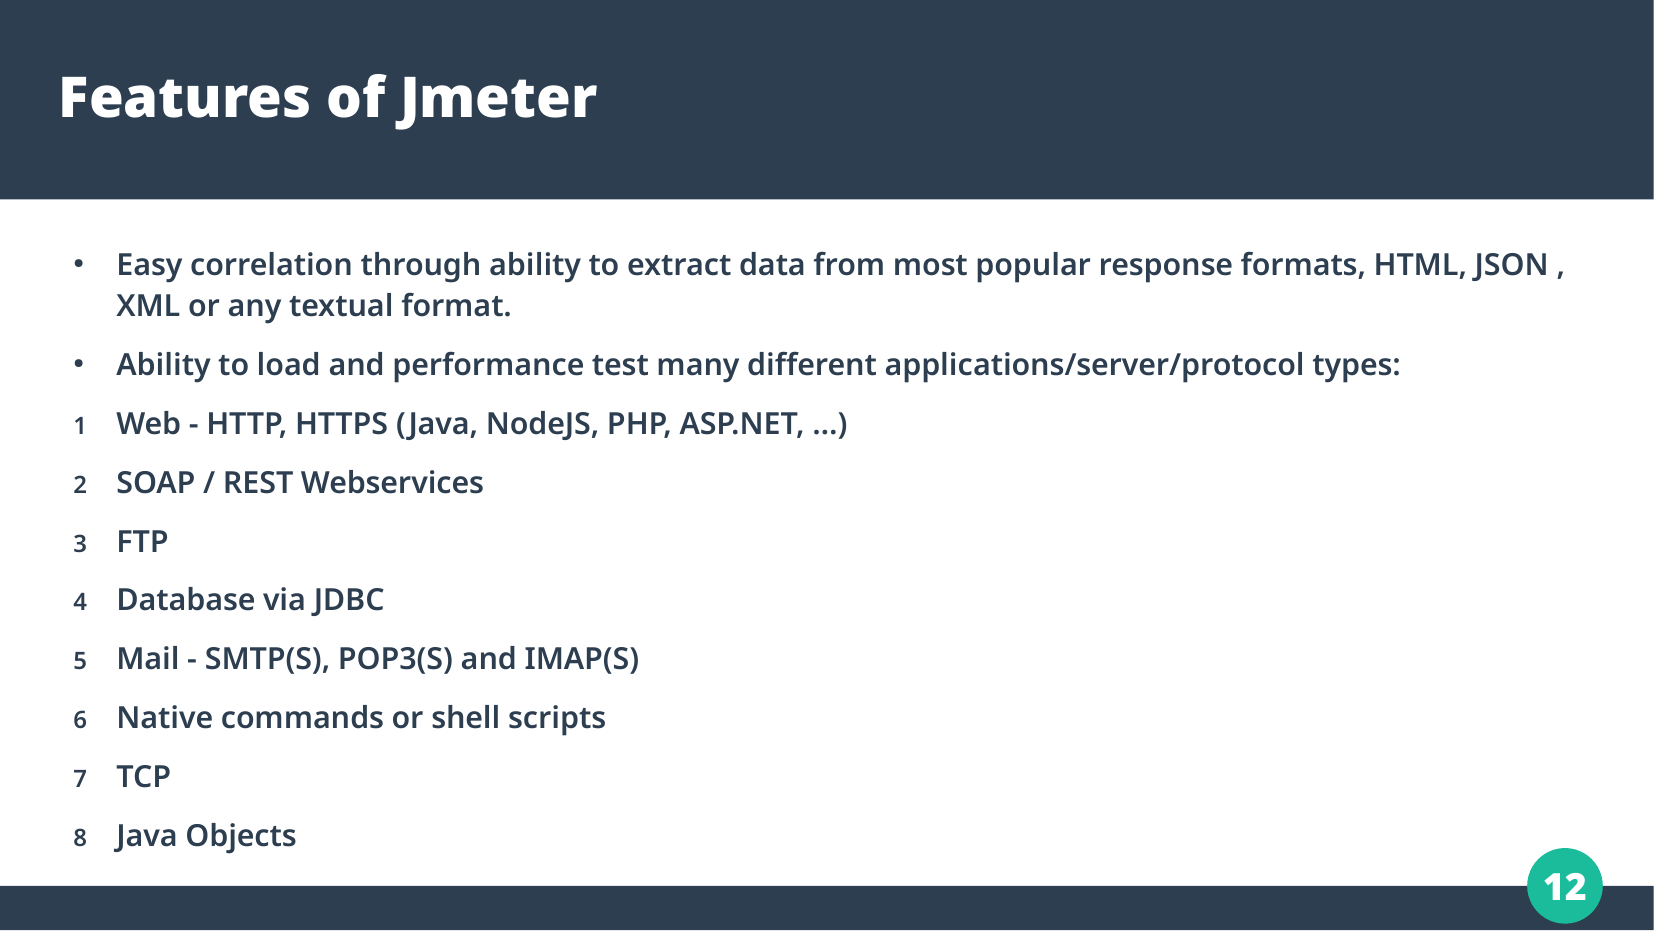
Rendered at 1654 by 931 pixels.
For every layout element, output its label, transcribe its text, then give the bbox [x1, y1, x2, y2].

list Easy correlation through ability to extract data from most popular response formats, HTML, JSON , XML or any textual format. Ability to load and performance test many different applications/server/protocol types: Web - HTTP, HTTPS (Java, NodeJS, PHP, ASP.NET, …) SOAP / REST Webservices FTP Database via JDBC Mail - SMTP(S), POP3(S) and IMAP(S) Native commands or shell scripts TCP Java Objects [59, 243, 1595, 864]
title Features of Jmeter [59, 37, 1595, 155]
